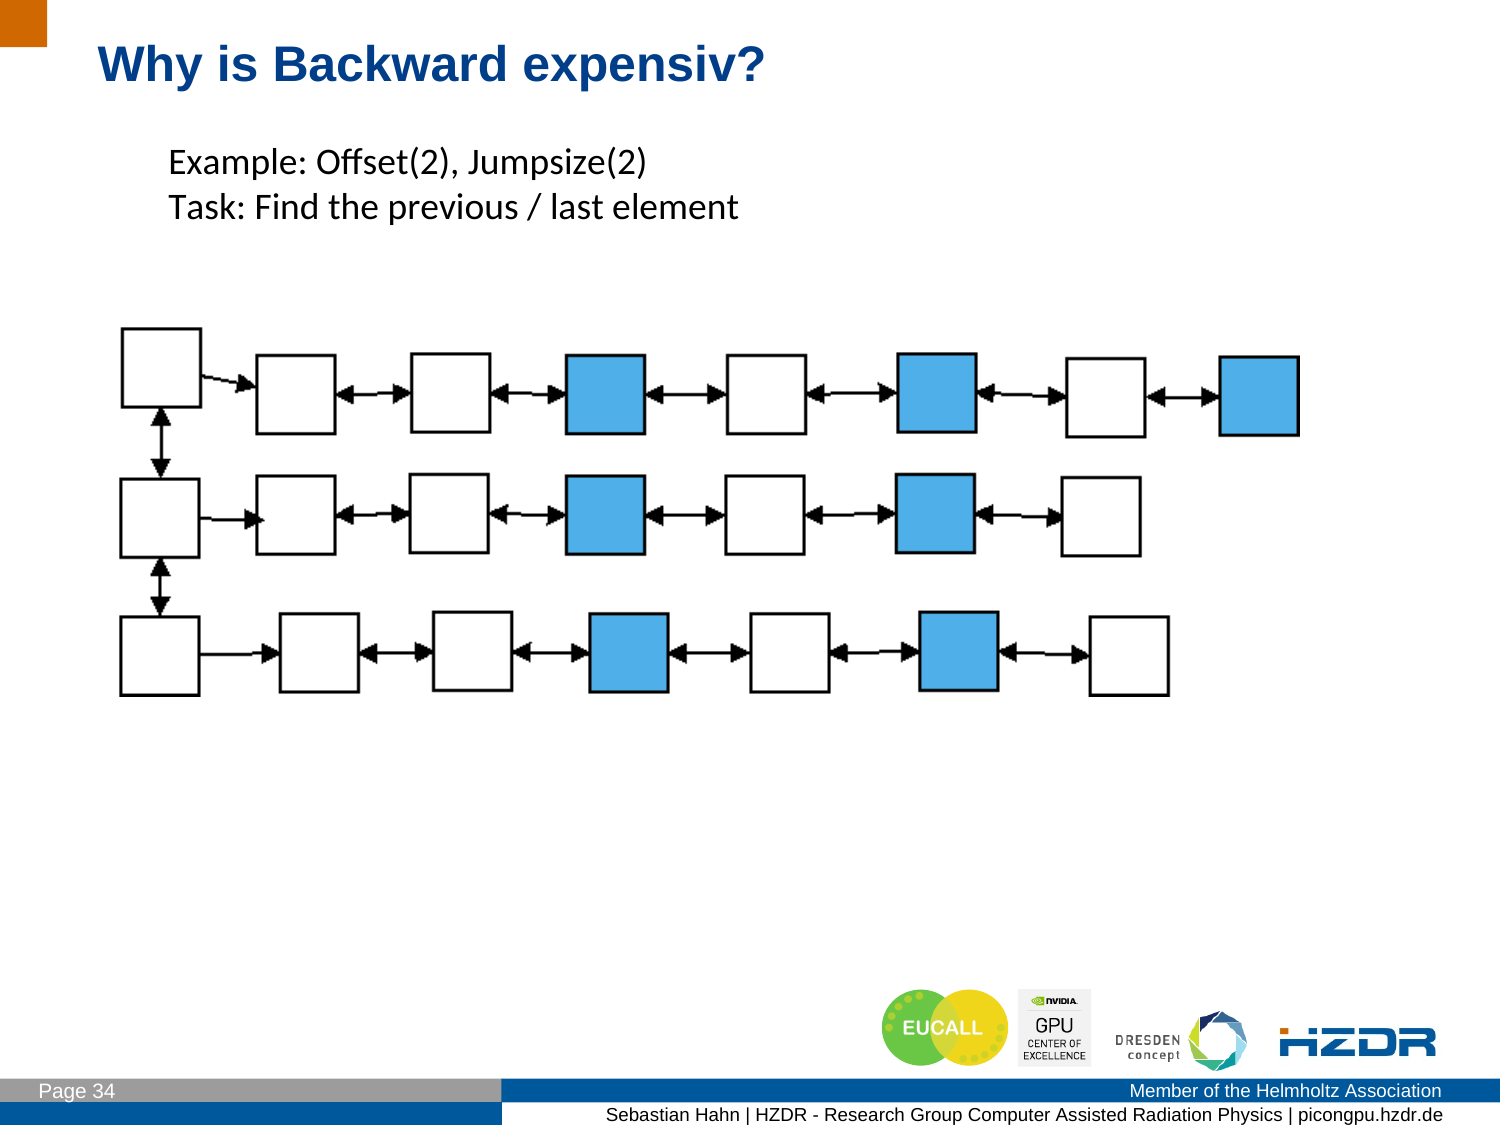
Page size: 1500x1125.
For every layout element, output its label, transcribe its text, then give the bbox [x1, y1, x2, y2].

text_box Example: Offset(2), Jumpsize(2) Task: Find the previous / last element [153, 129, 755, 235]
picture [1116, 1011, 1247, 1071]
picture [1257, 1011, 1453, 1073]
picture [118, 326, 1300, 697]
list Why is Backward expensiv? [82, 23, 1430, 178]
picture [874, 980, 1099, 1075]
